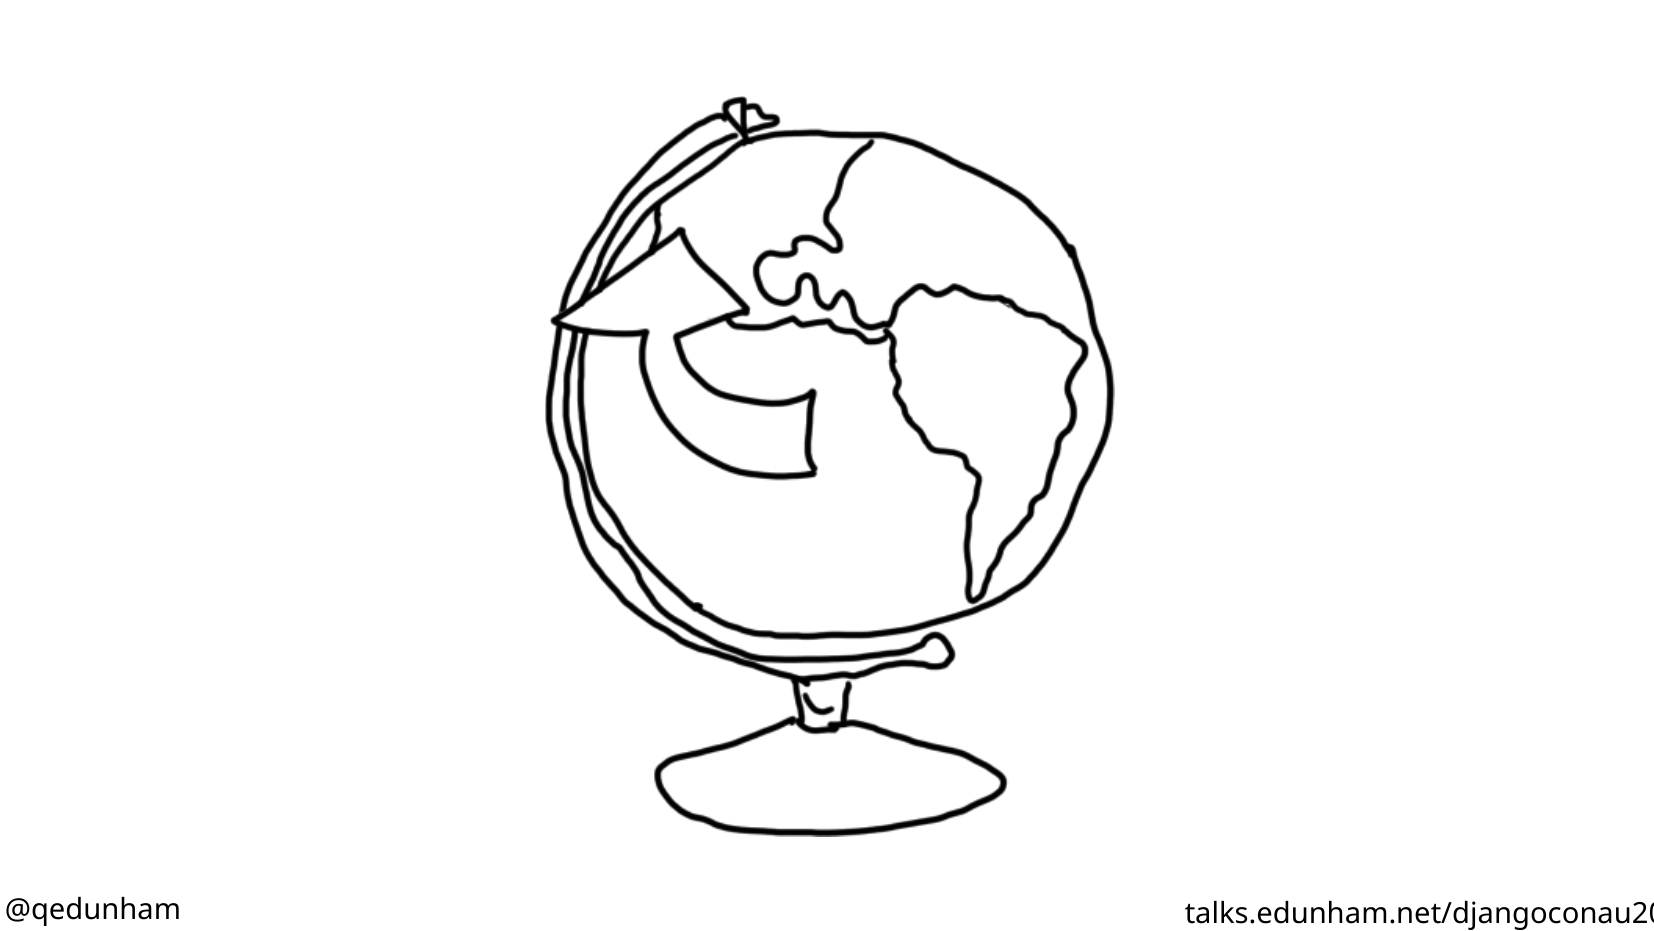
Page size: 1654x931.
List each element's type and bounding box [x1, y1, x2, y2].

picture [545, 96, 1115, 837]
